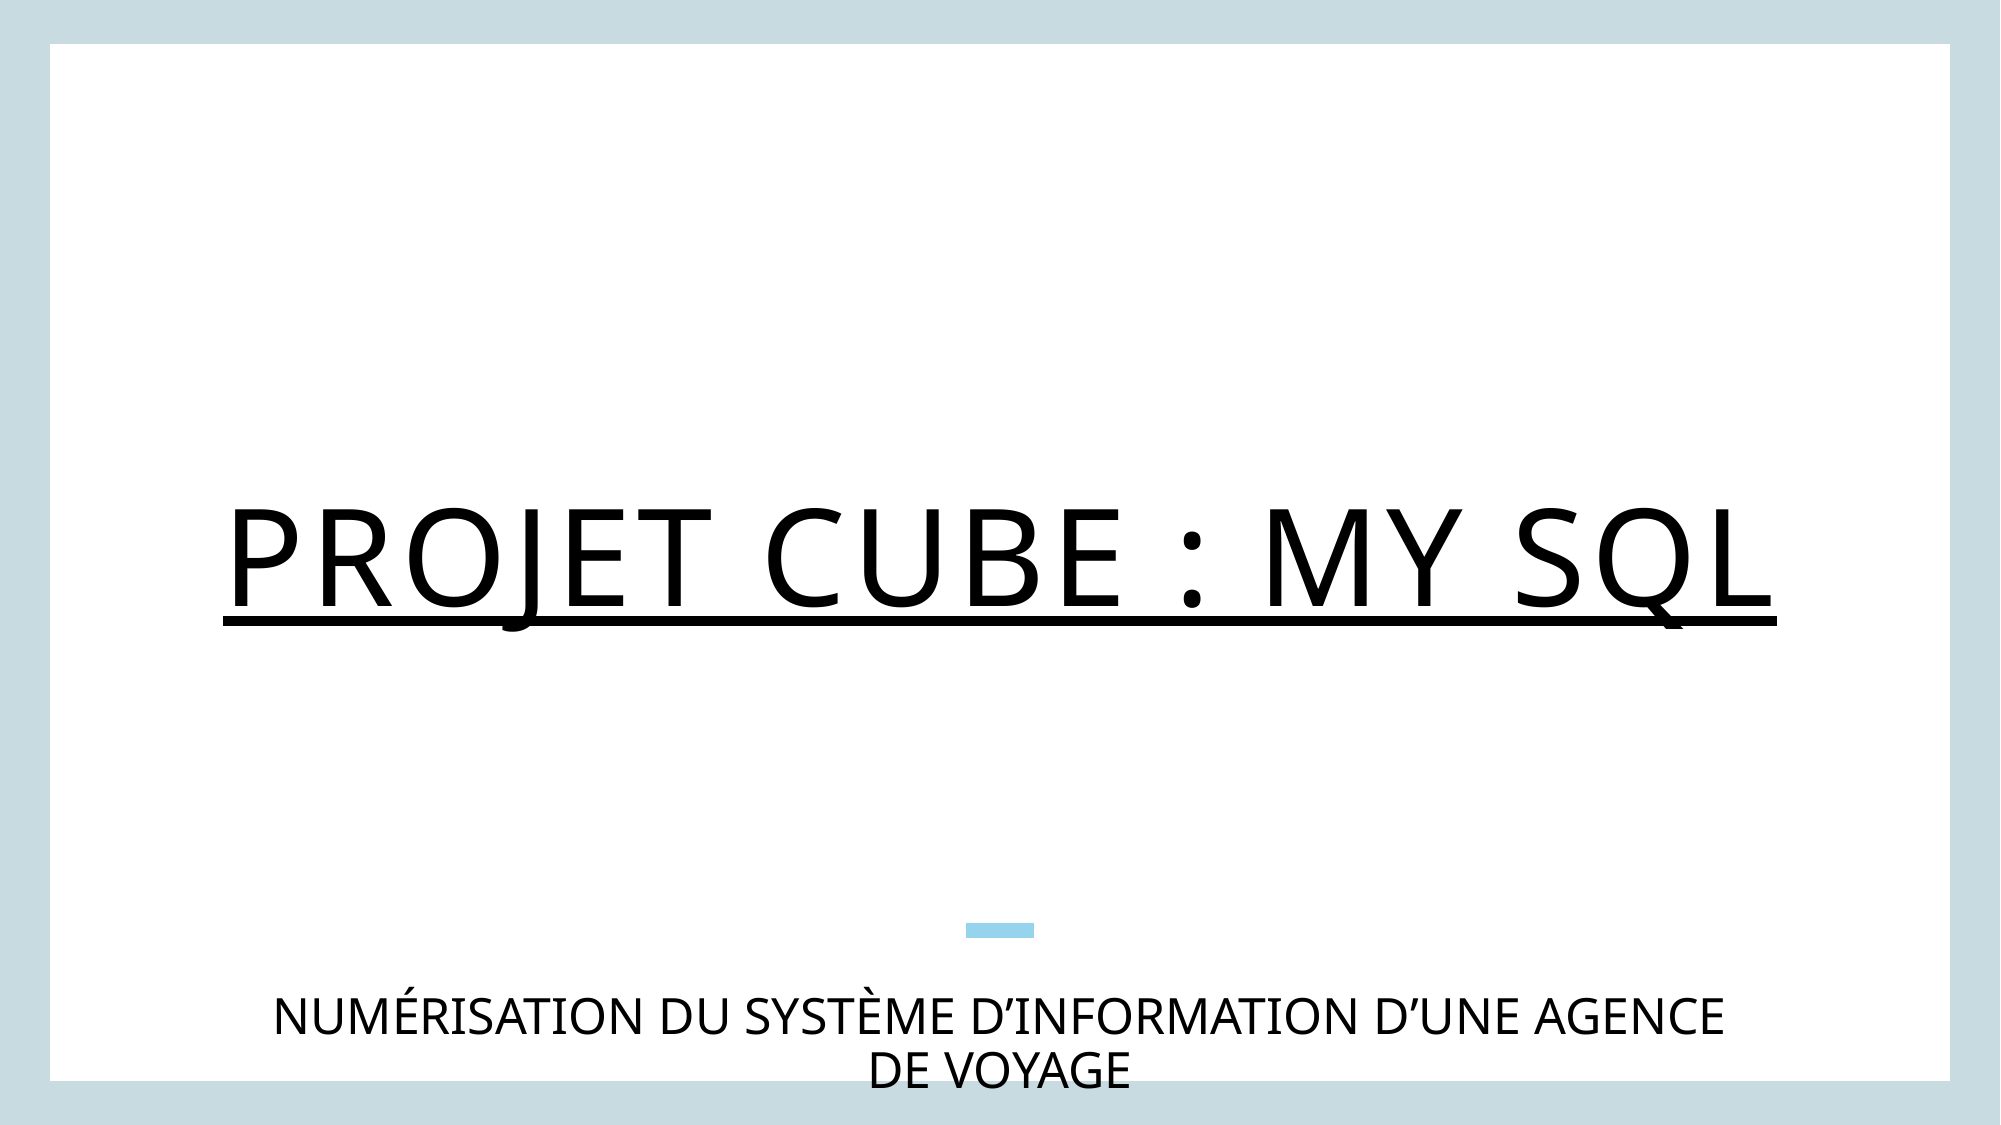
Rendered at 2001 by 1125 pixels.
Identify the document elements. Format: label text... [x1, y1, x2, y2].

subtitle numérisation du système d’information d’une agence de voyage [249, 991, 1750, 1051]
title Projet cube : my sql [137, 381, 1863, 744]
